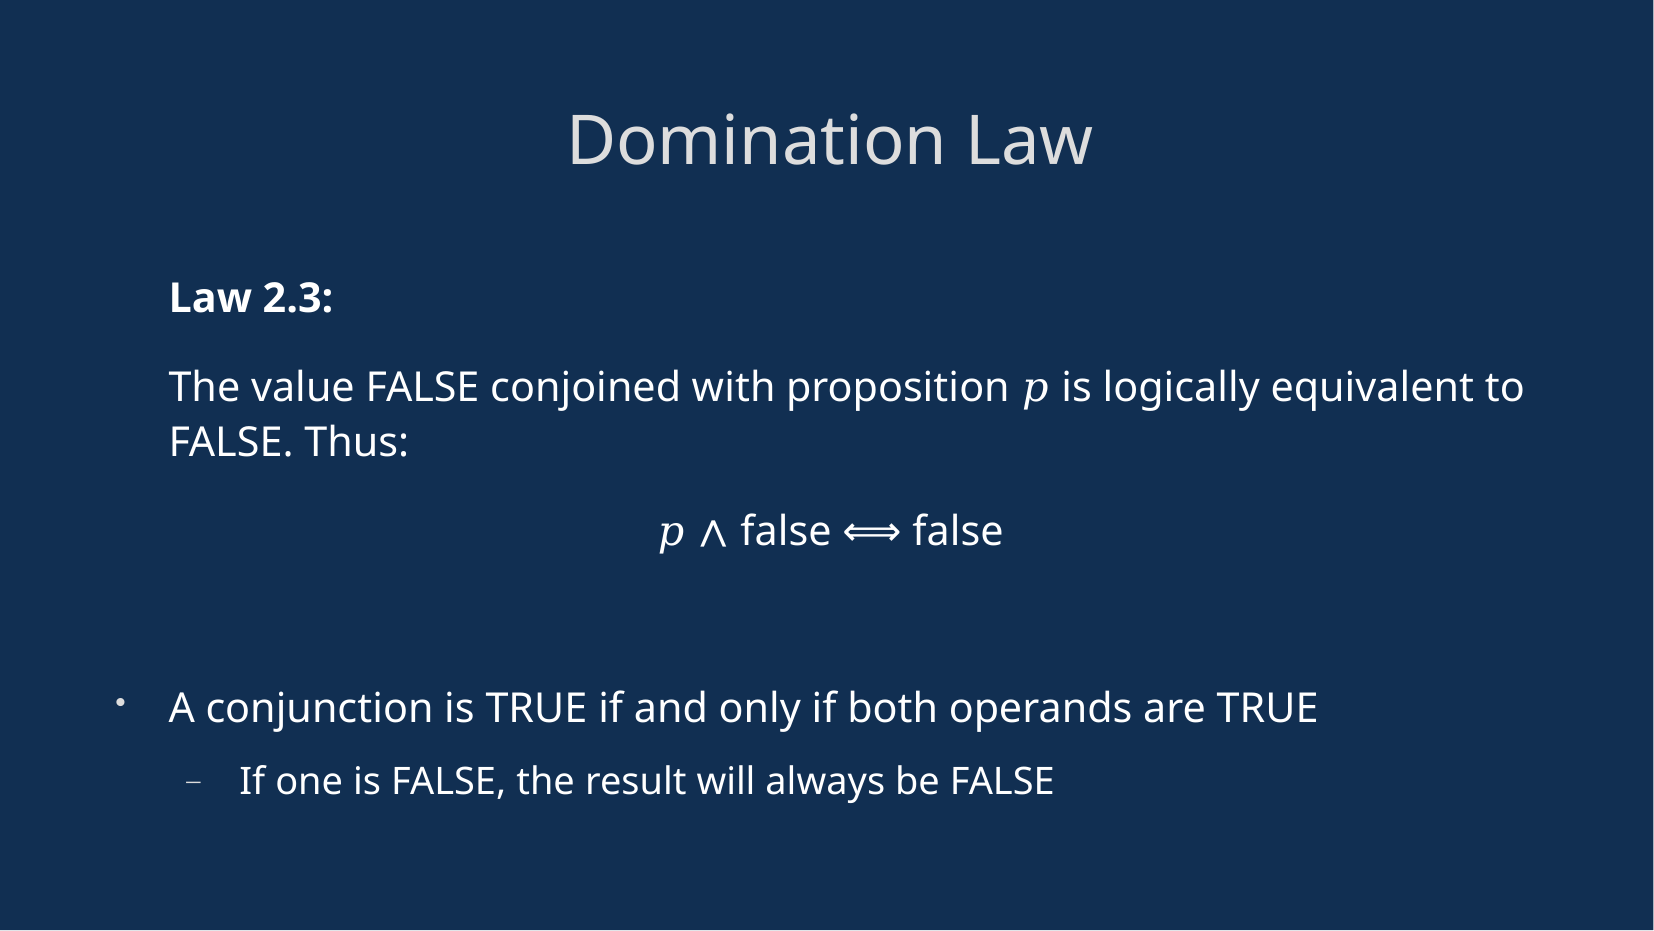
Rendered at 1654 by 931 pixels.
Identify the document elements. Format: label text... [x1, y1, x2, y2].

list Law 2.3: The value FALSE conjoined with proposition 𝑝 is logically equivalent to FALSE. Thus: 𝑝 ∧ false ⟺ false A conjunction is TRUE if and only if both operands are TRUE If one is FALSE, the result will always be FALSE [97, 268, 1563, 806]
title Domination Law [97, 96, 1563, 180]
